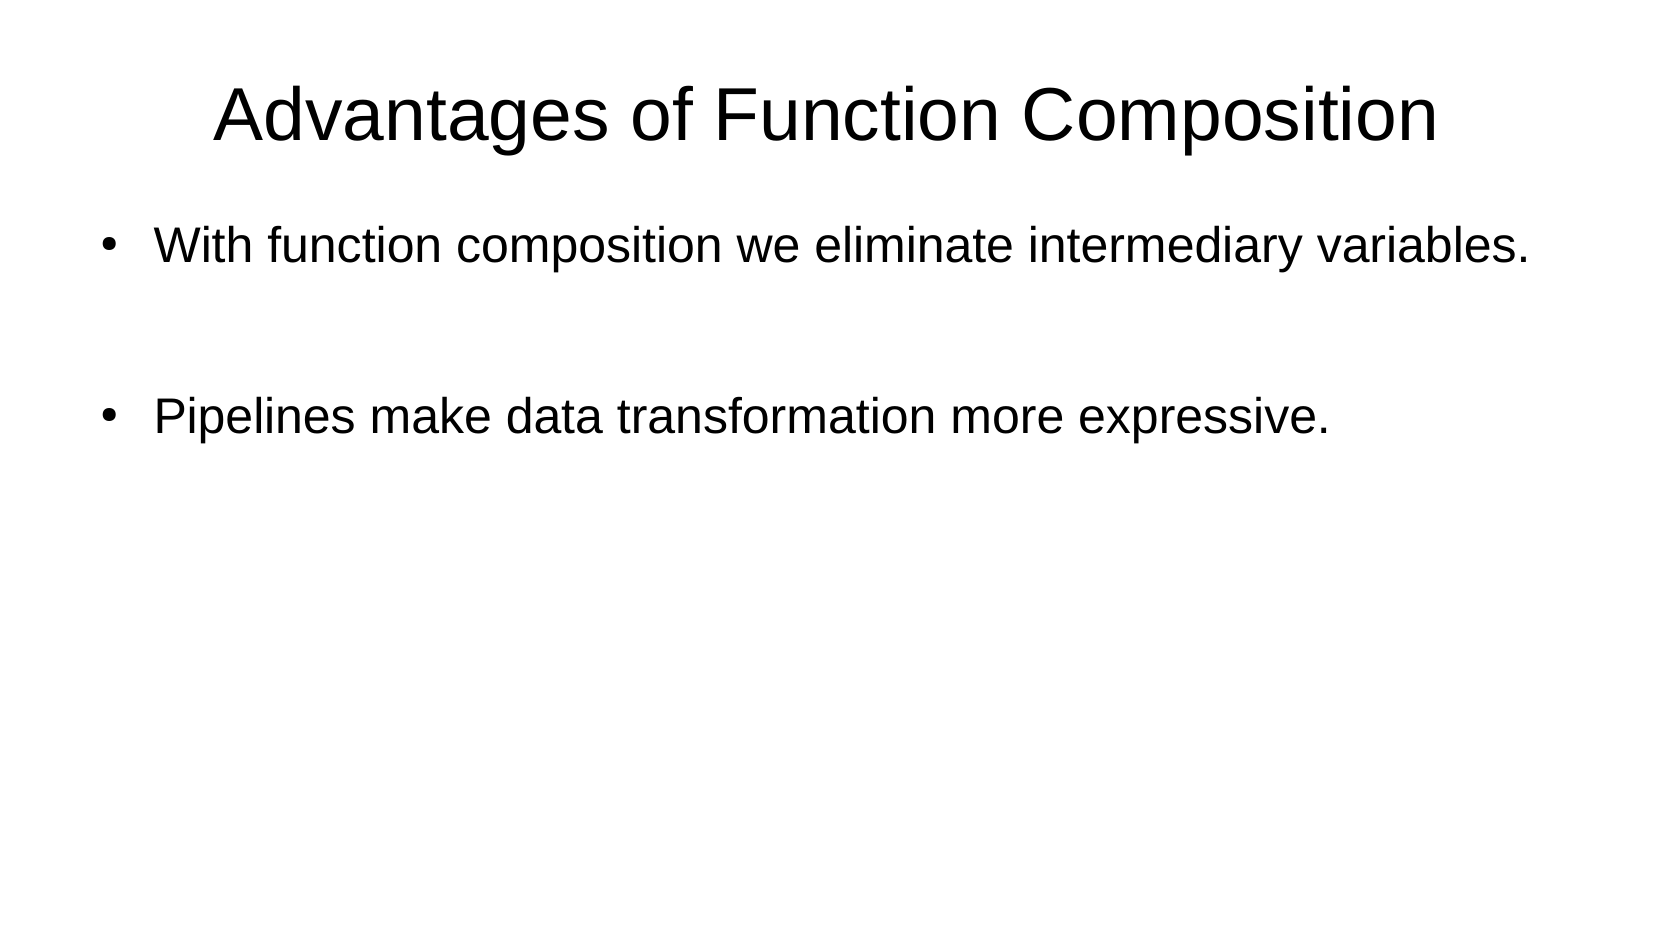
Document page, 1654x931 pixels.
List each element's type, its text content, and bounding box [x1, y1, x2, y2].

list With function composition we eliminate intermediary variables. Pipelines make data transformation more expressive. [82, 217, 1571, 758]
title Advantages of Function Composition [82, 37, 1571, 193]
